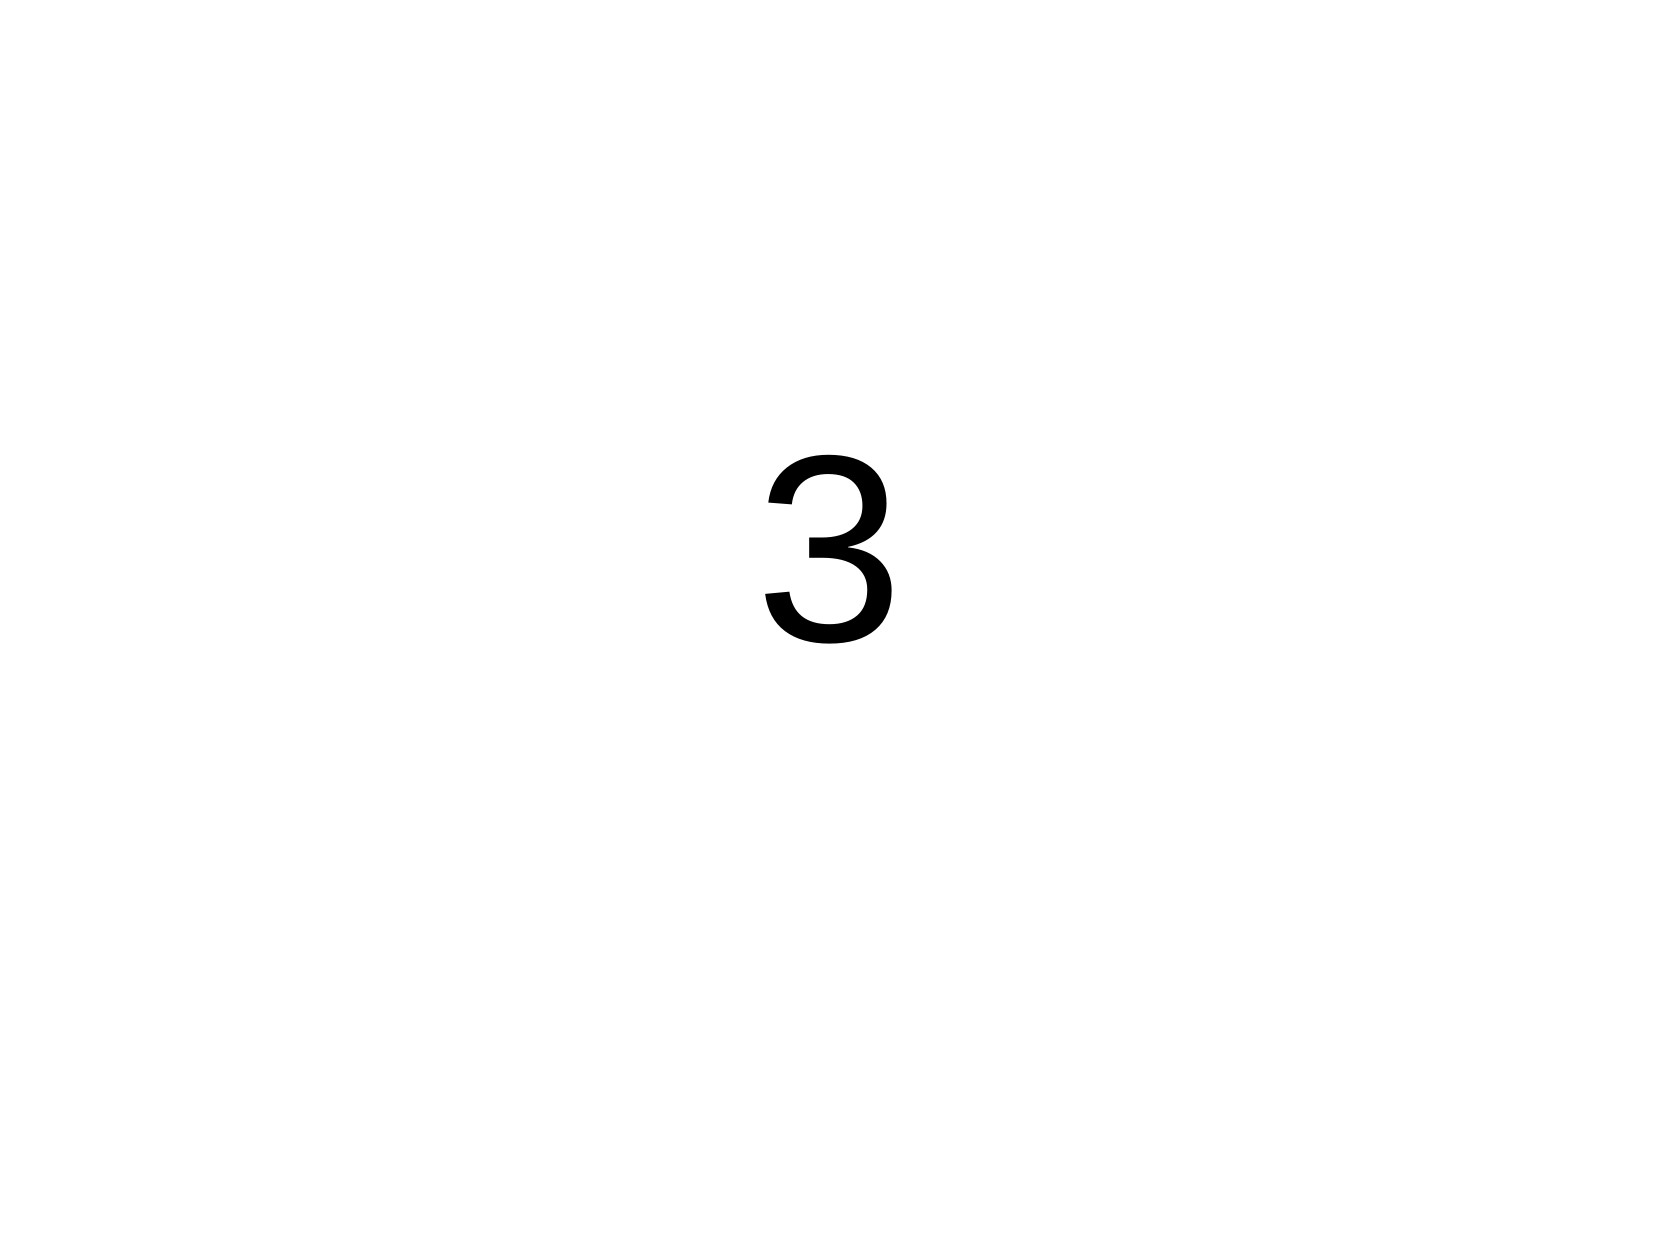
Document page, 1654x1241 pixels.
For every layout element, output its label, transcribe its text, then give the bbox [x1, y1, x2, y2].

title 3 [2, 312, 1654, 785]
